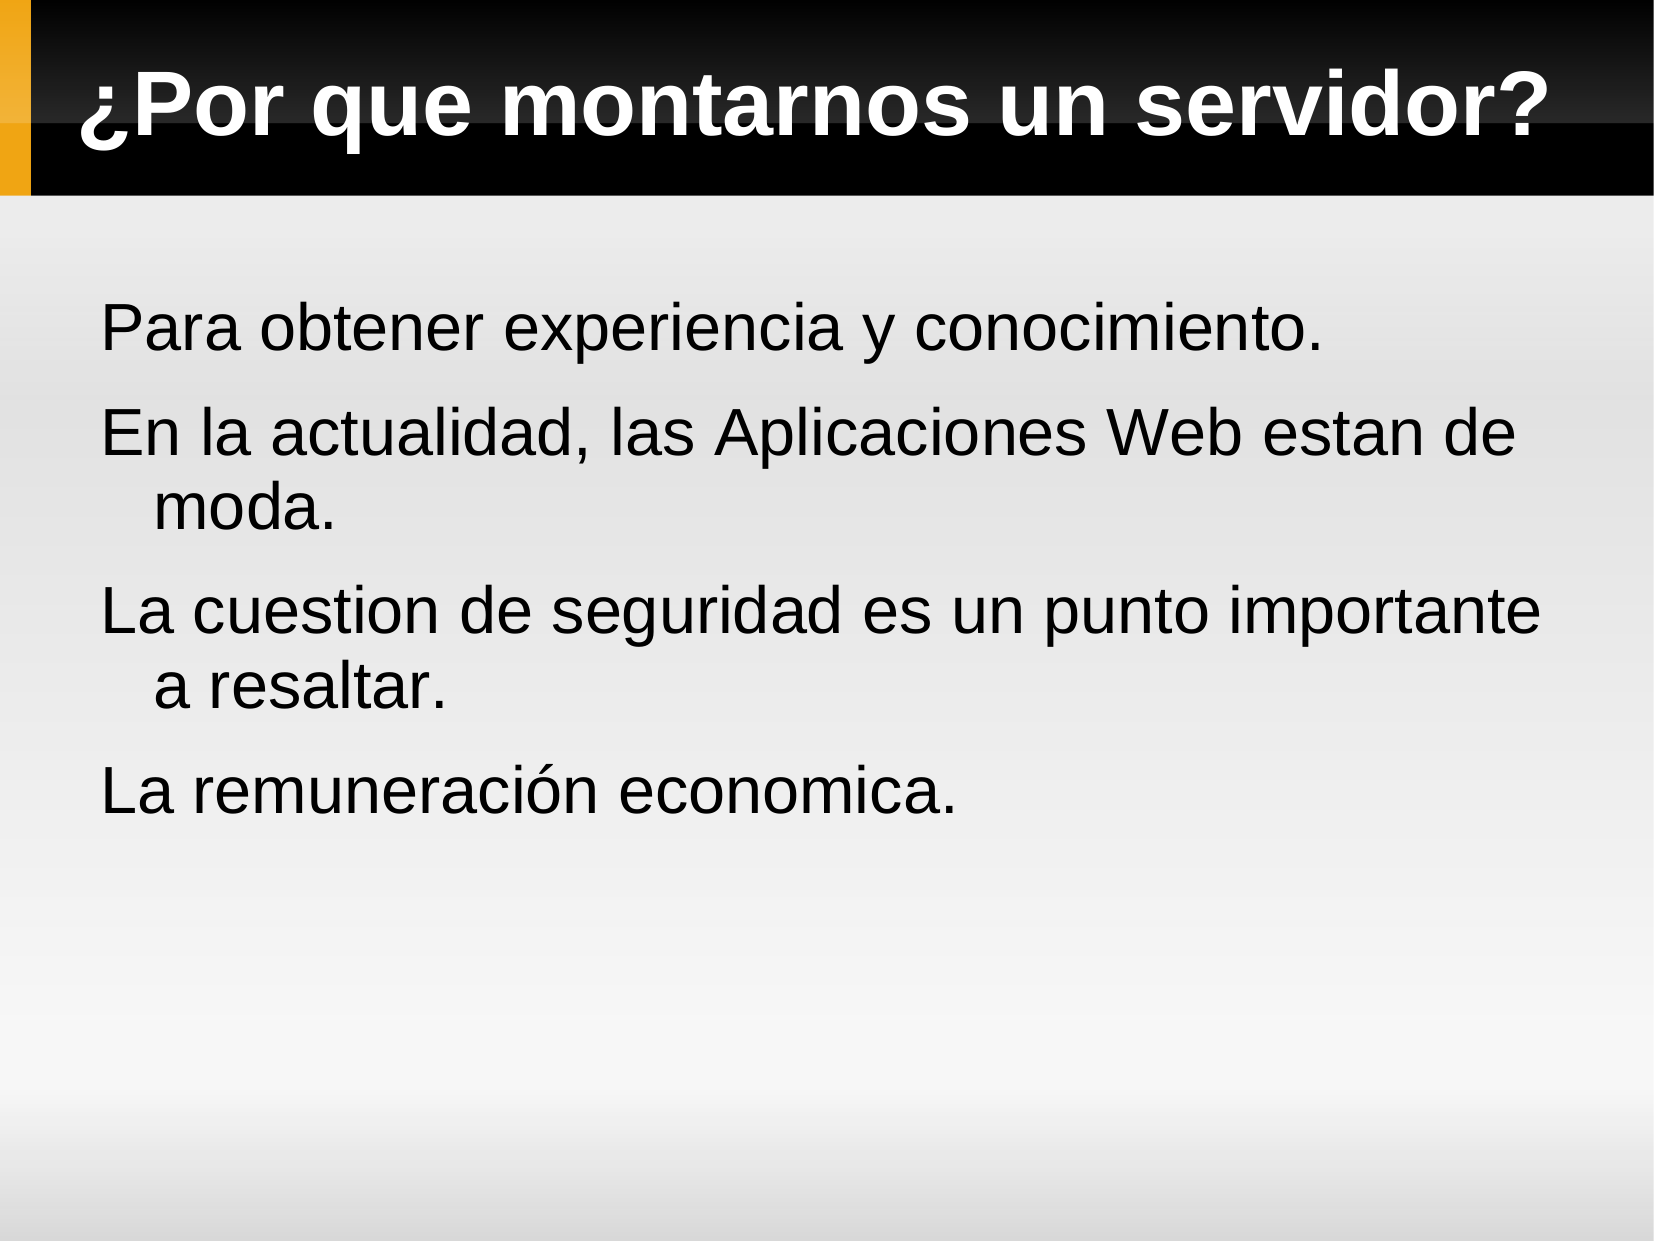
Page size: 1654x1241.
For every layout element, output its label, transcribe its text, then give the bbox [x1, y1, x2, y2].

picture [0, 0, 1654, 1241]
title ¿Por que montarnos un servidor? [76, 7, 1565, 200]
list Para obtener experiencia y conocimiento. En la actualidad, las Aplicaciones Web estan de moda. La cuestion de seguridad es un punto importante a resaltar. La remuneración economica. [82, 290, 1571, 1094]
